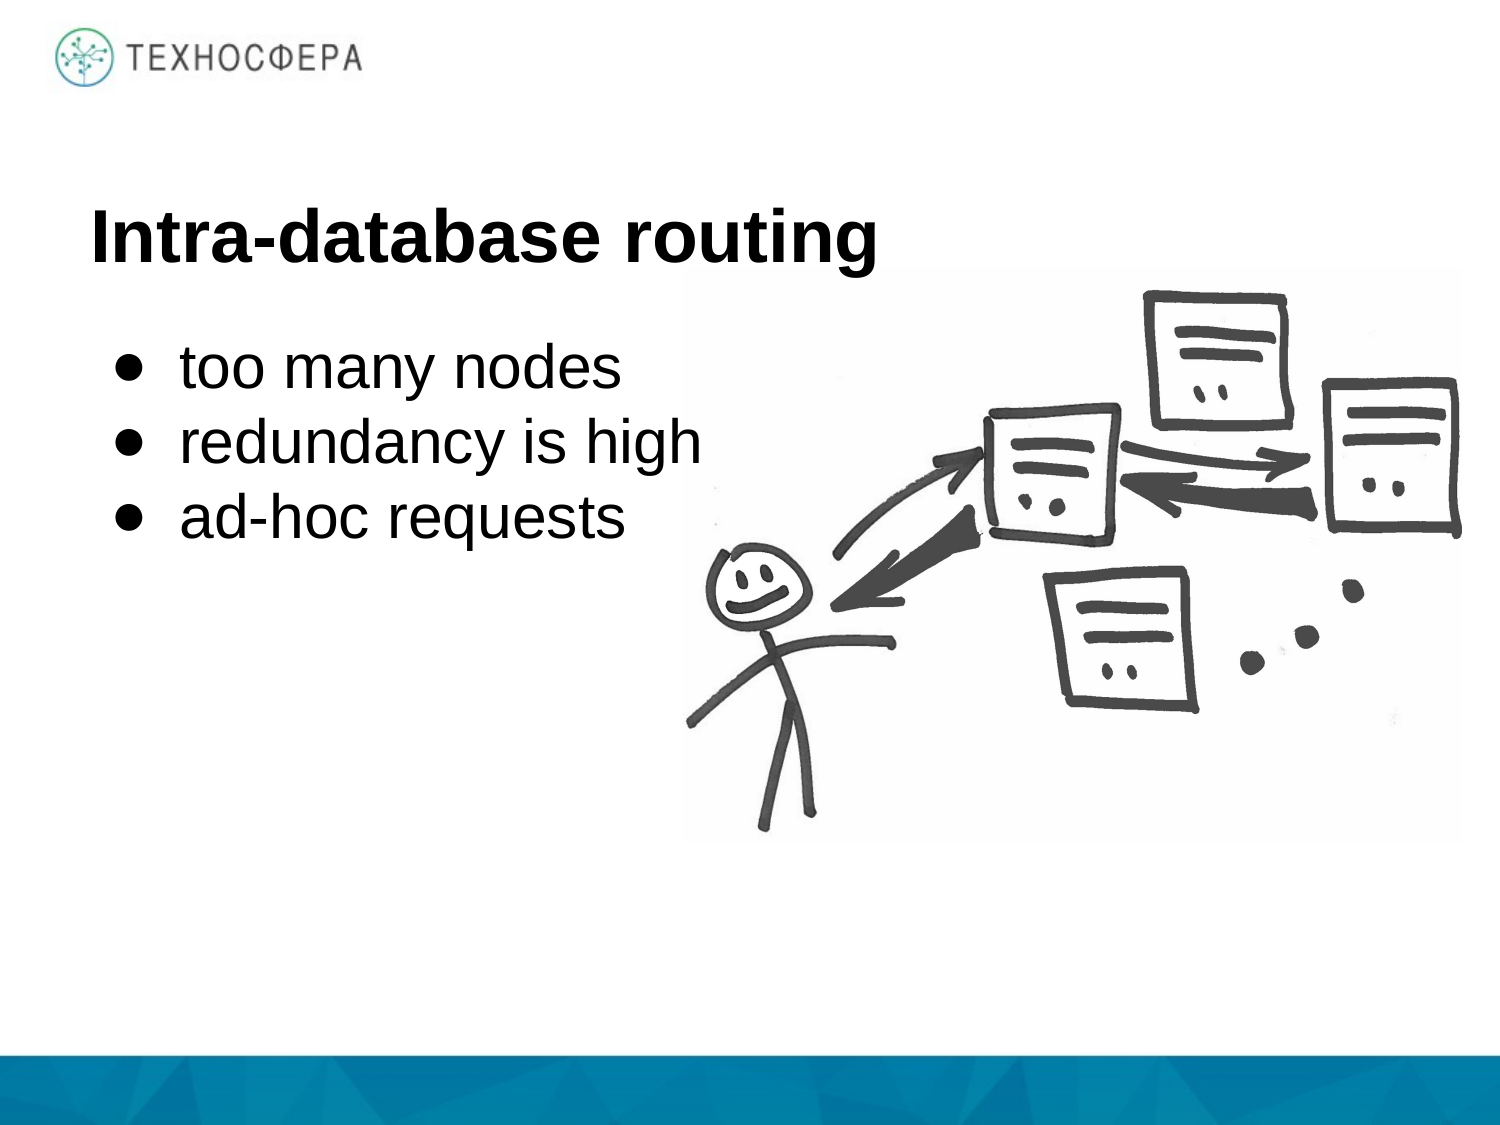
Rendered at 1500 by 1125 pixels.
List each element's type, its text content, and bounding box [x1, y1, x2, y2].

title Intra-database routing [75, 151, 1425, 293]
picture [0, 0, 1500, 1057]
list too many nodes redundancy is high ad-hoc requests [89, 311, 1088, 786]
